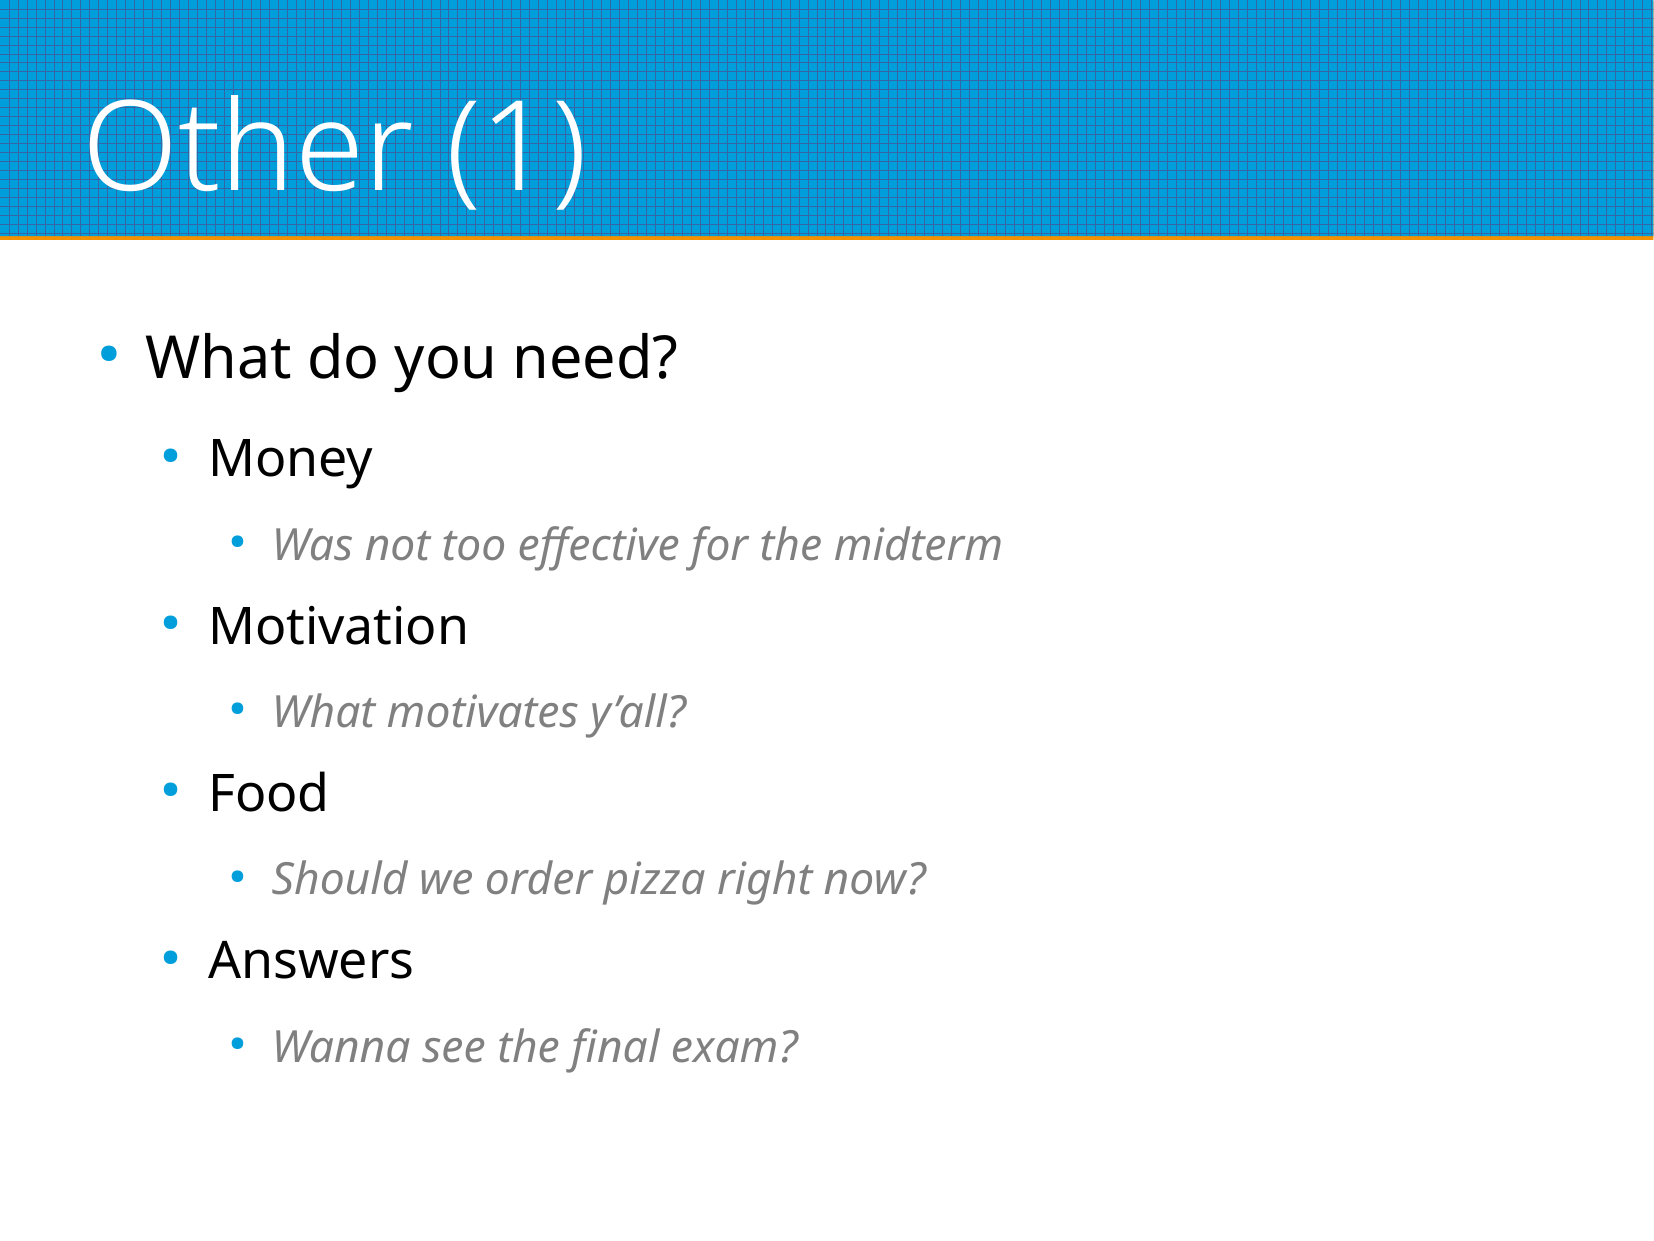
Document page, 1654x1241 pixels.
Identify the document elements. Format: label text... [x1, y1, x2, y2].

title Other (1) [82, 19, 1571, 227]
list What do you need? Money Was not too effective for the midterm Motivation What motivates y’all? Food Should we order pizza right now? Answers Wanna see the final exam? [82, 314, 1563, 1081]
